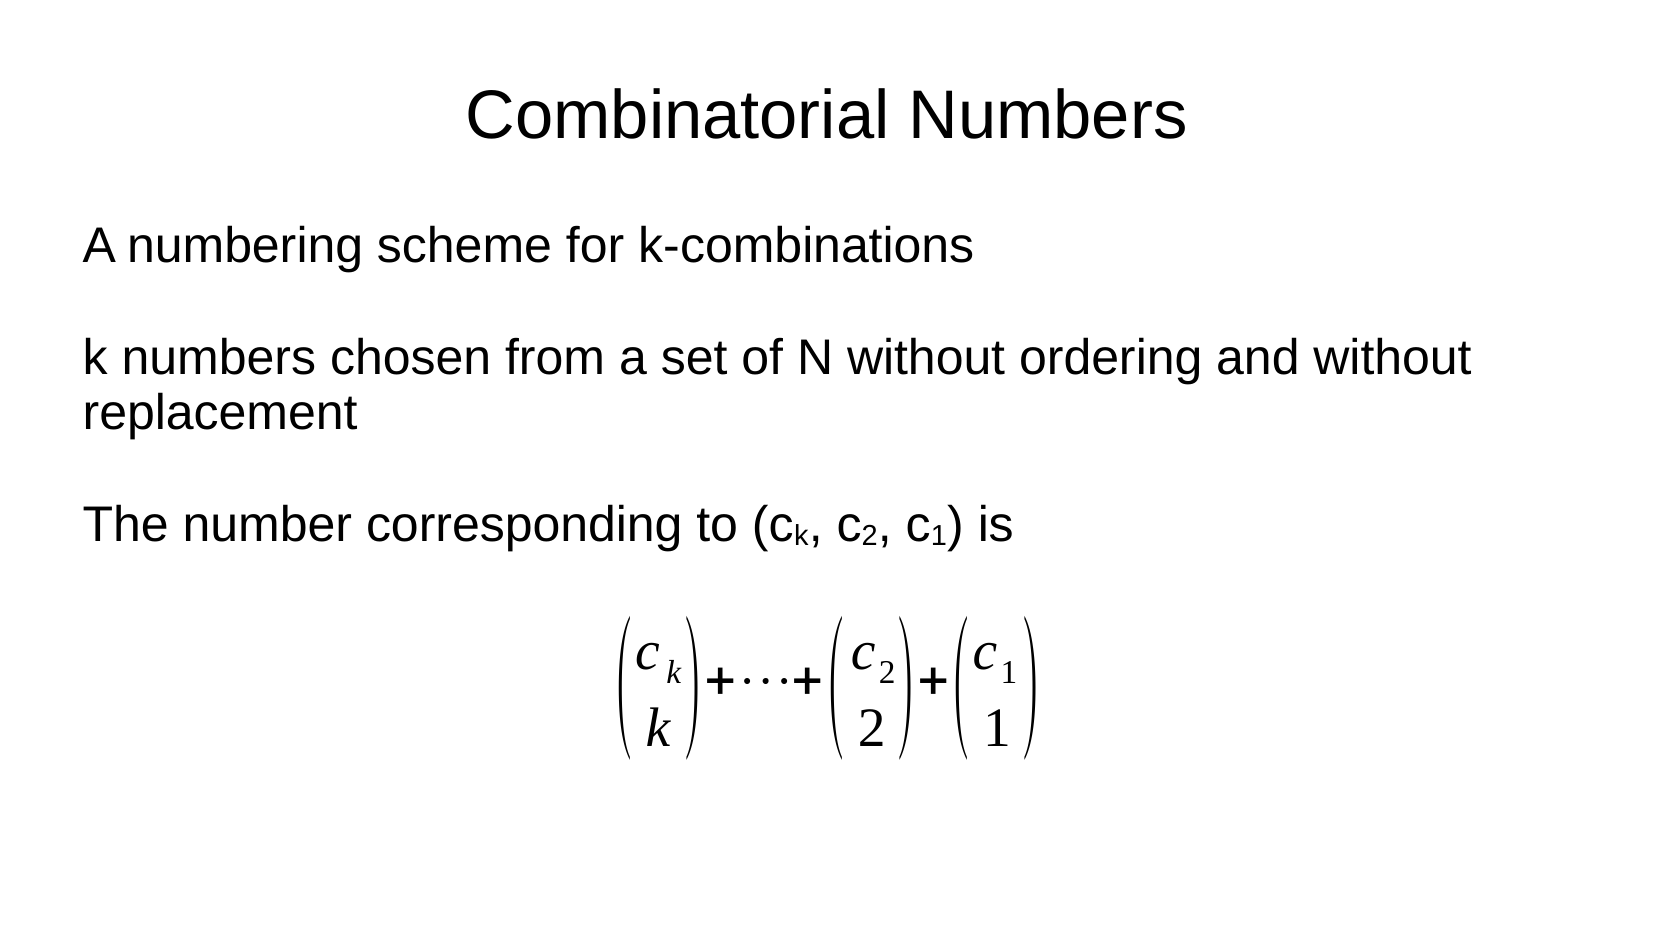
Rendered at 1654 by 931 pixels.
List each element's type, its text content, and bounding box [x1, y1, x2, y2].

chart [600, 614, 1054, 765]
subtitle A numbering scheme for k-combinations k numbers chosen from a set of N without ordering and without replacement The number corresponding to (ck, c2, c1) is [82, 217, 1571, 758]
title Combinatorial Numbers [82, 37, 1571, 193]
